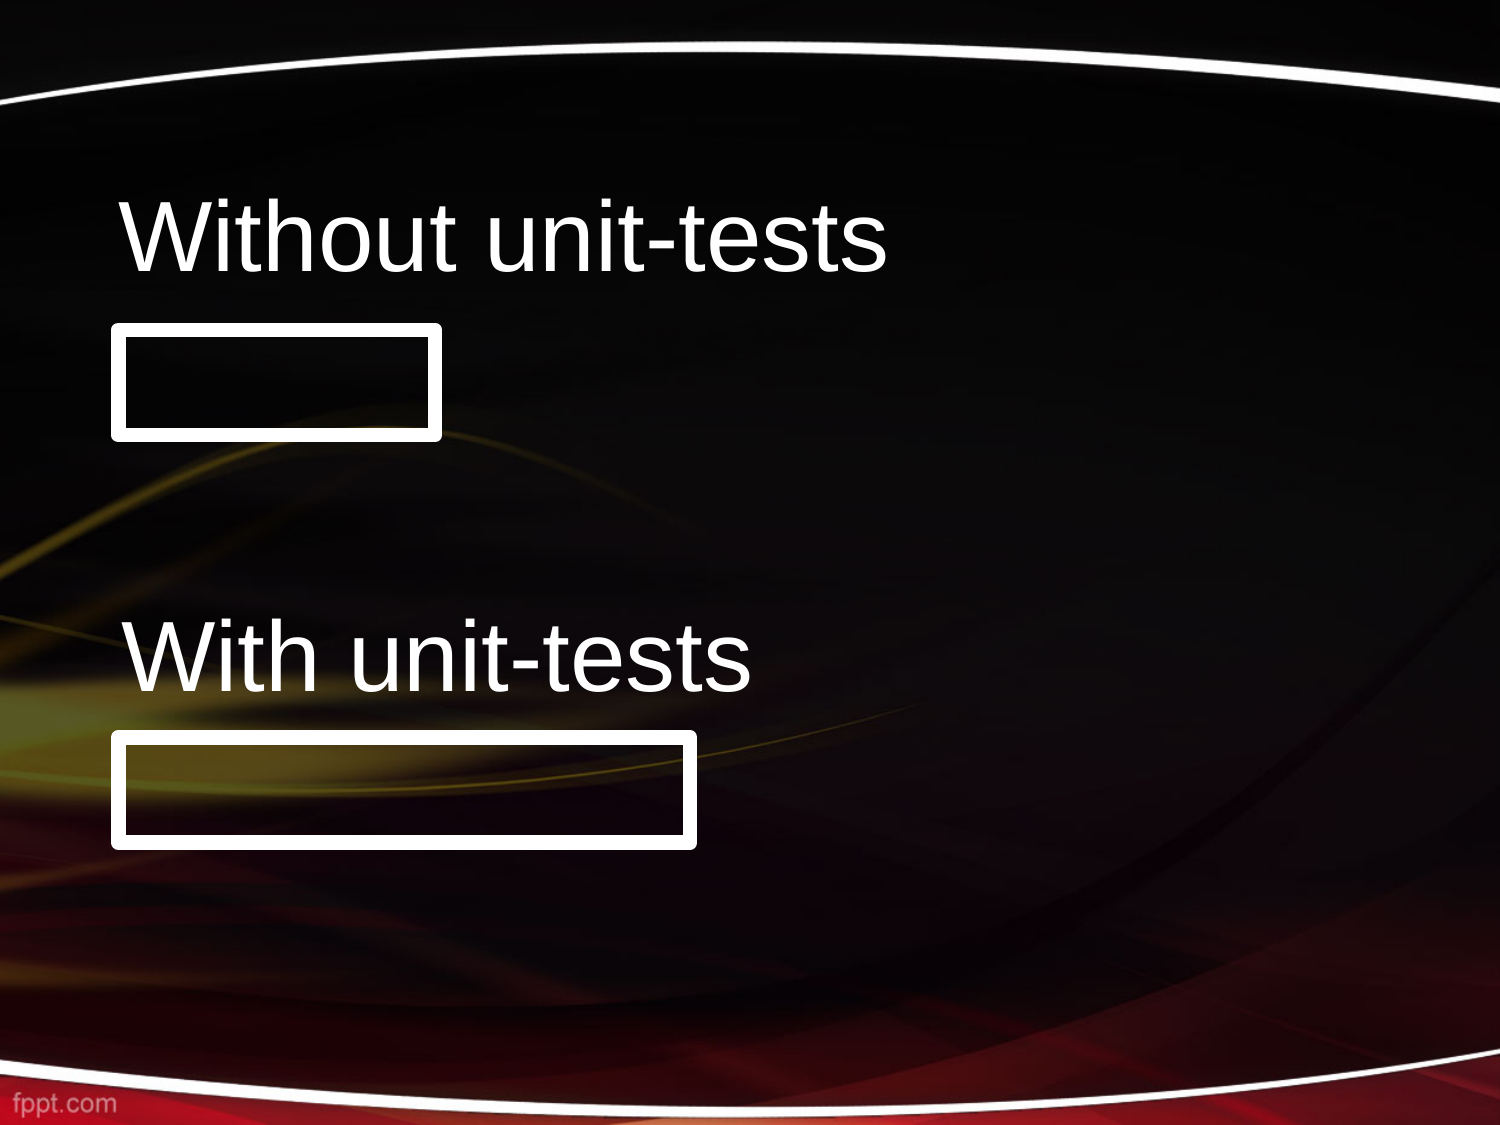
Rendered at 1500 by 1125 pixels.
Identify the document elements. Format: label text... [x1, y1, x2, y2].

picture [0, 0, 1500, 1125]
list With unit-tests [50, 565, 1367, 738]
list Without unit-tests [47, 146, 1364, 317]
